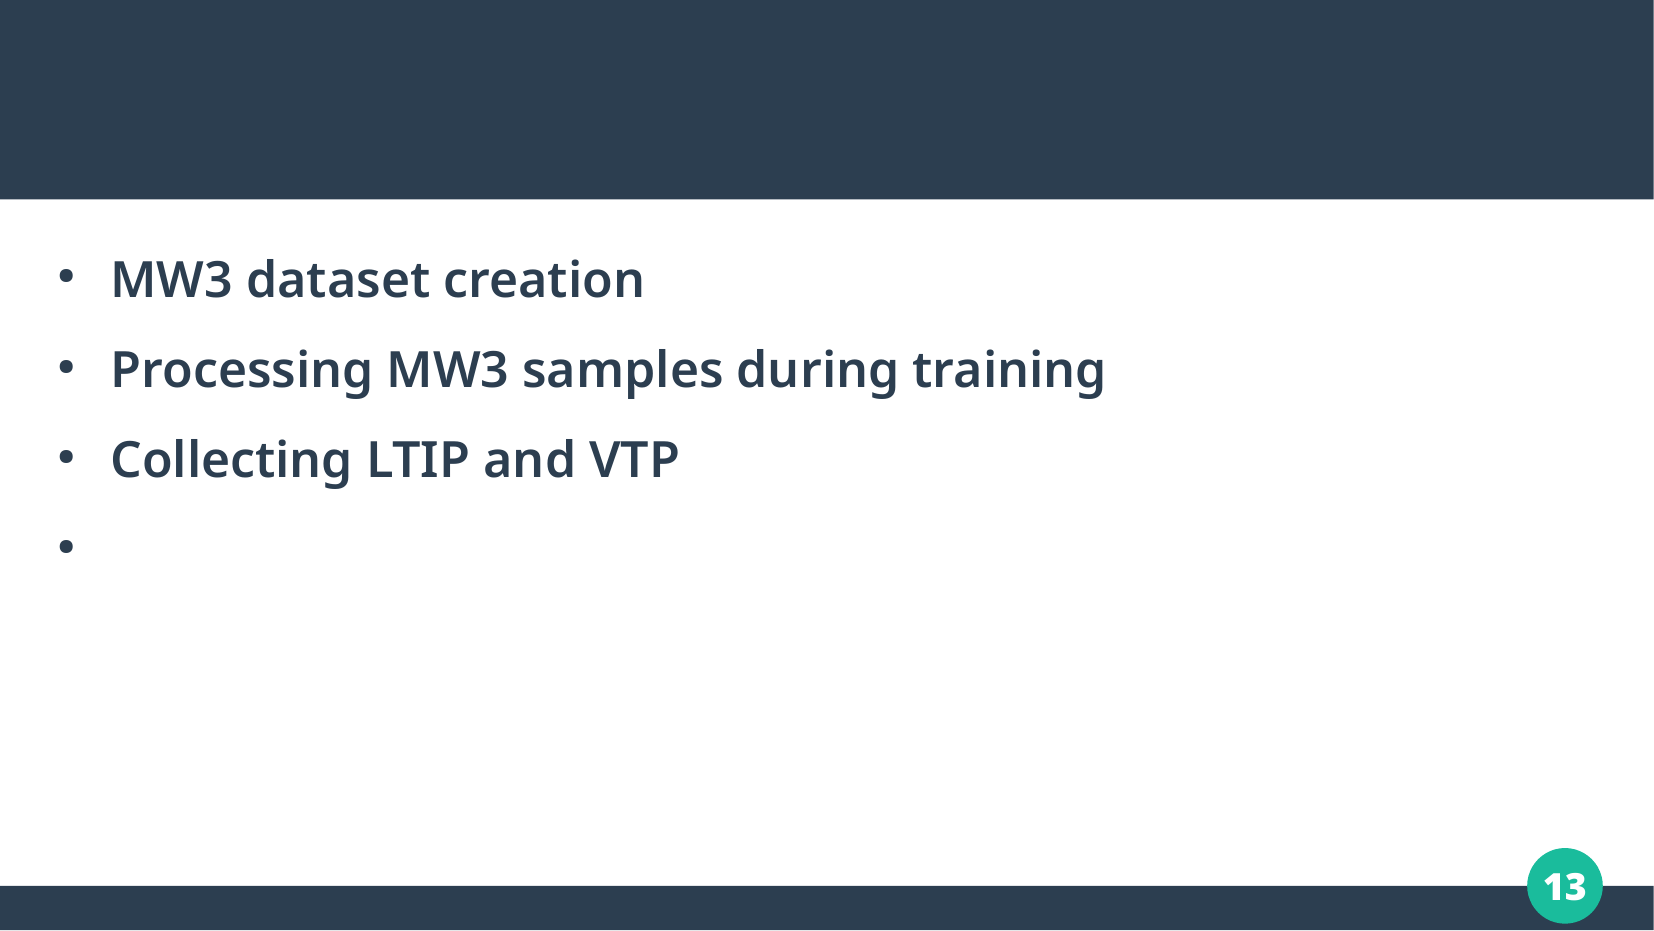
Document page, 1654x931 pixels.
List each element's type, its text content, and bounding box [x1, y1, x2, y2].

list MW3 dataset creation Processing MW3 samples during training Collecting LTIP and VTP [39, 243, 1576, 864]
